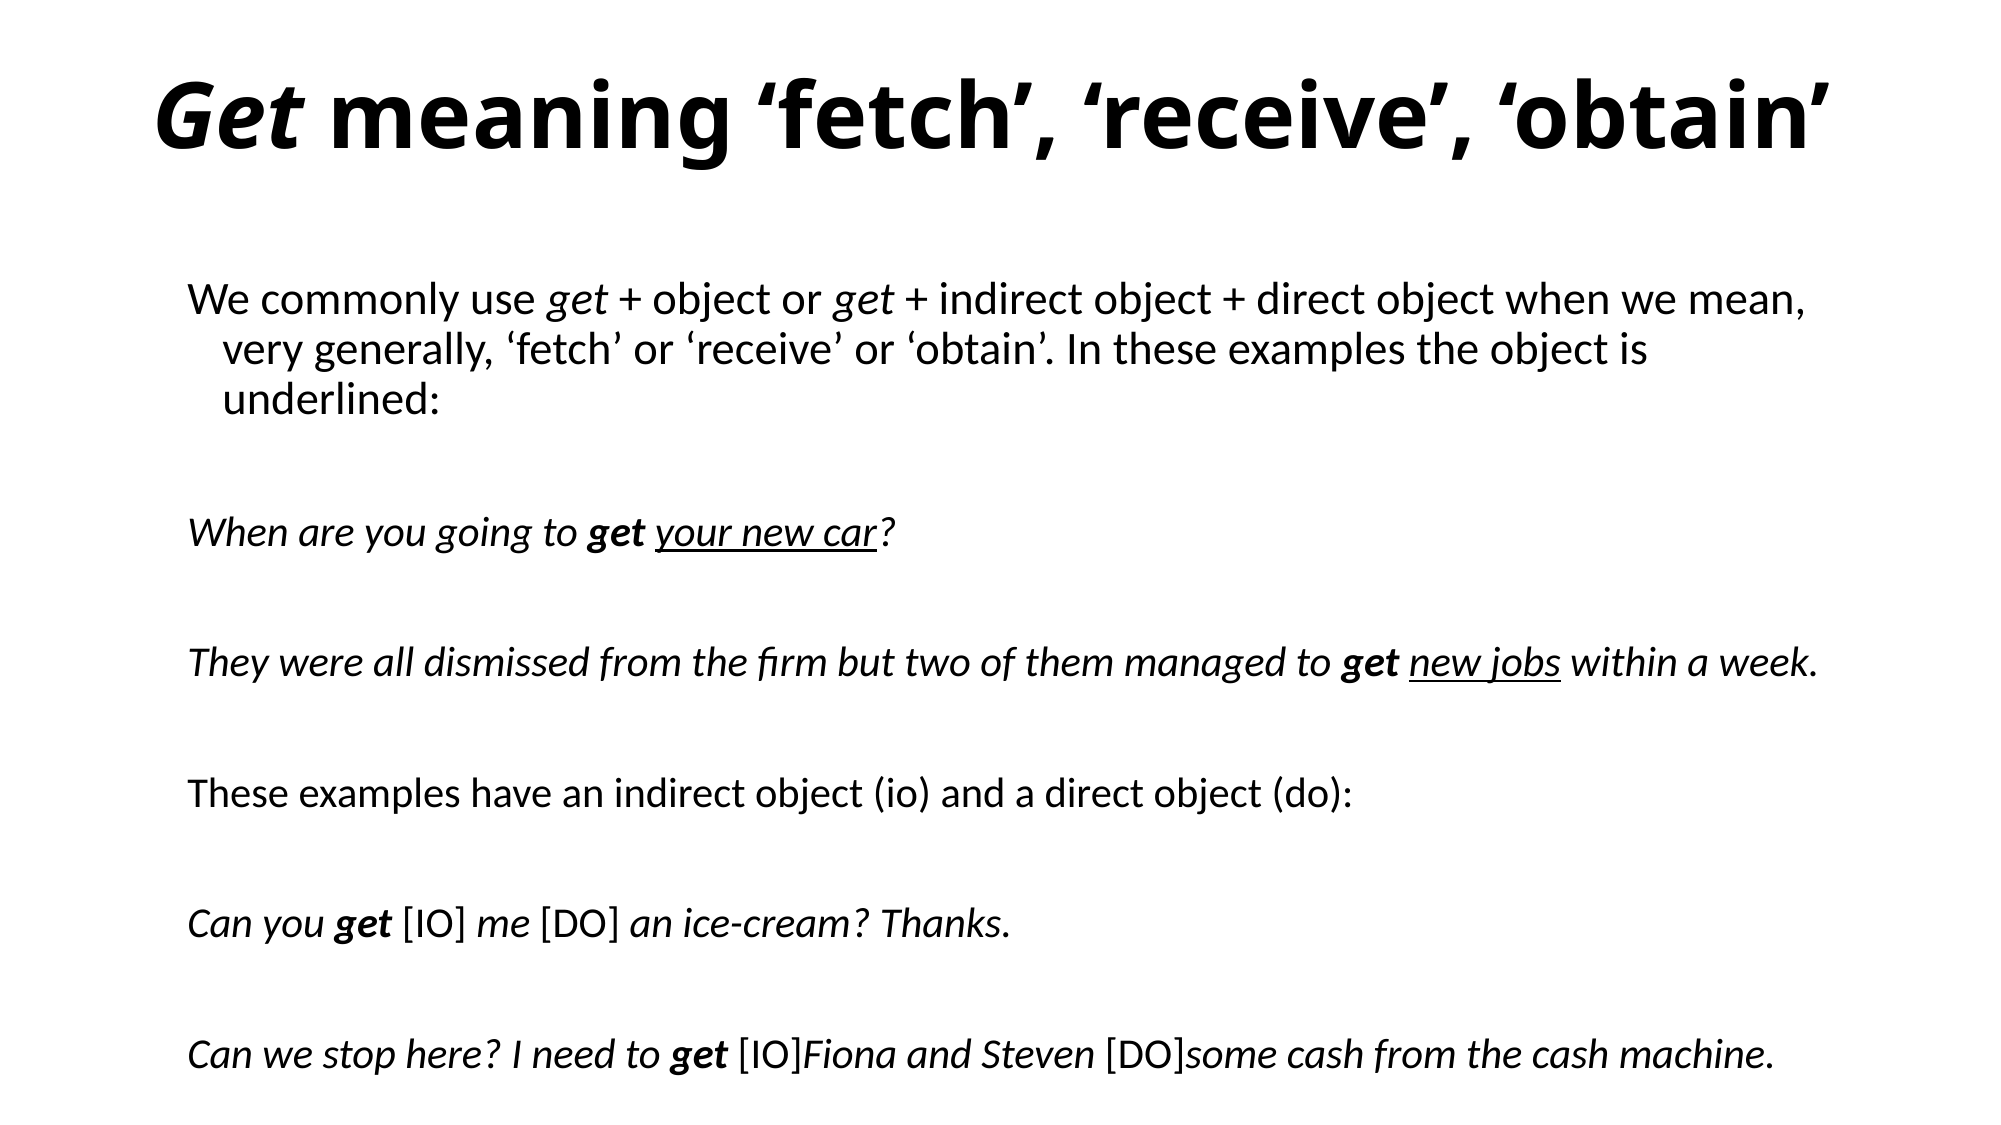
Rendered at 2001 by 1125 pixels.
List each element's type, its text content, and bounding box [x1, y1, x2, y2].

list We commonly use get + object or get + indirect object + direct object when we mean, very generally, ‘fetch’ or ‘receive’ or ‘obtain’. In these examples the object is underlined: When are you going to get your new car? They were all dismissed from the firm but two of them managed to get new jobs within a week. These examples have an indirect object (io) and a direct object (do): Can you get [IO] me [DO] an ice-cream? Thanks. Can we stop here? I need to get [IO]Fiona and Steven [DO]some cash from the cash machine. [137, 267, 1863, 1102]
title Get meaning ‘fetch’, ‘receive’, ‘obtain’ [137, 59, 1863, 267]
